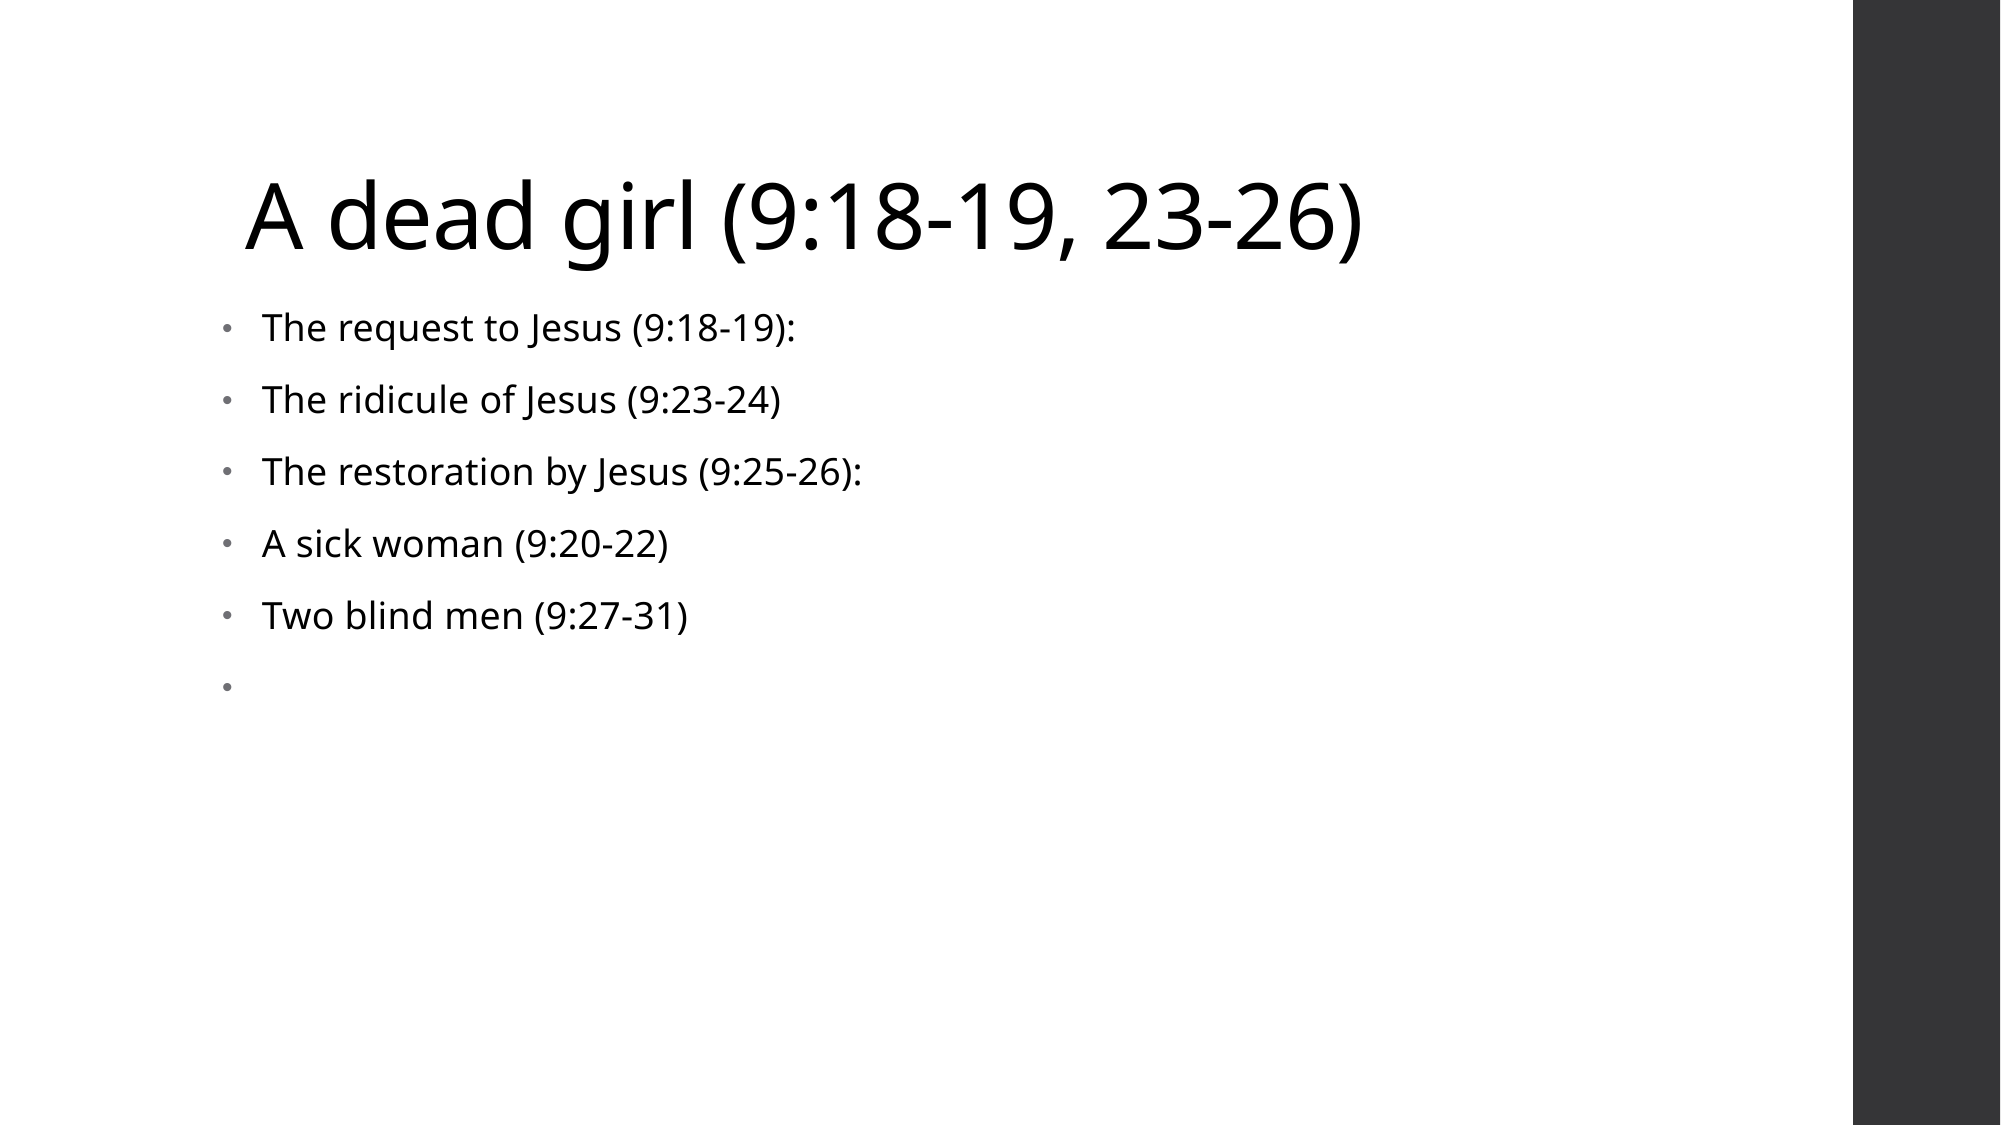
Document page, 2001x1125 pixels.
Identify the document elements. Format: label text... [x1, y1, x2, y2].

title A dead girl (9:18-19, 23-26) [206, 60, 1797, 278]
list The request to Jesus (9:18-19): The ridicule of Jesus (9:23-24) The restoration by Jesus (9:25-26): A sick woman (9:20-22) Two blind men (9:27-31) [206, 299, 1617, 1014]
